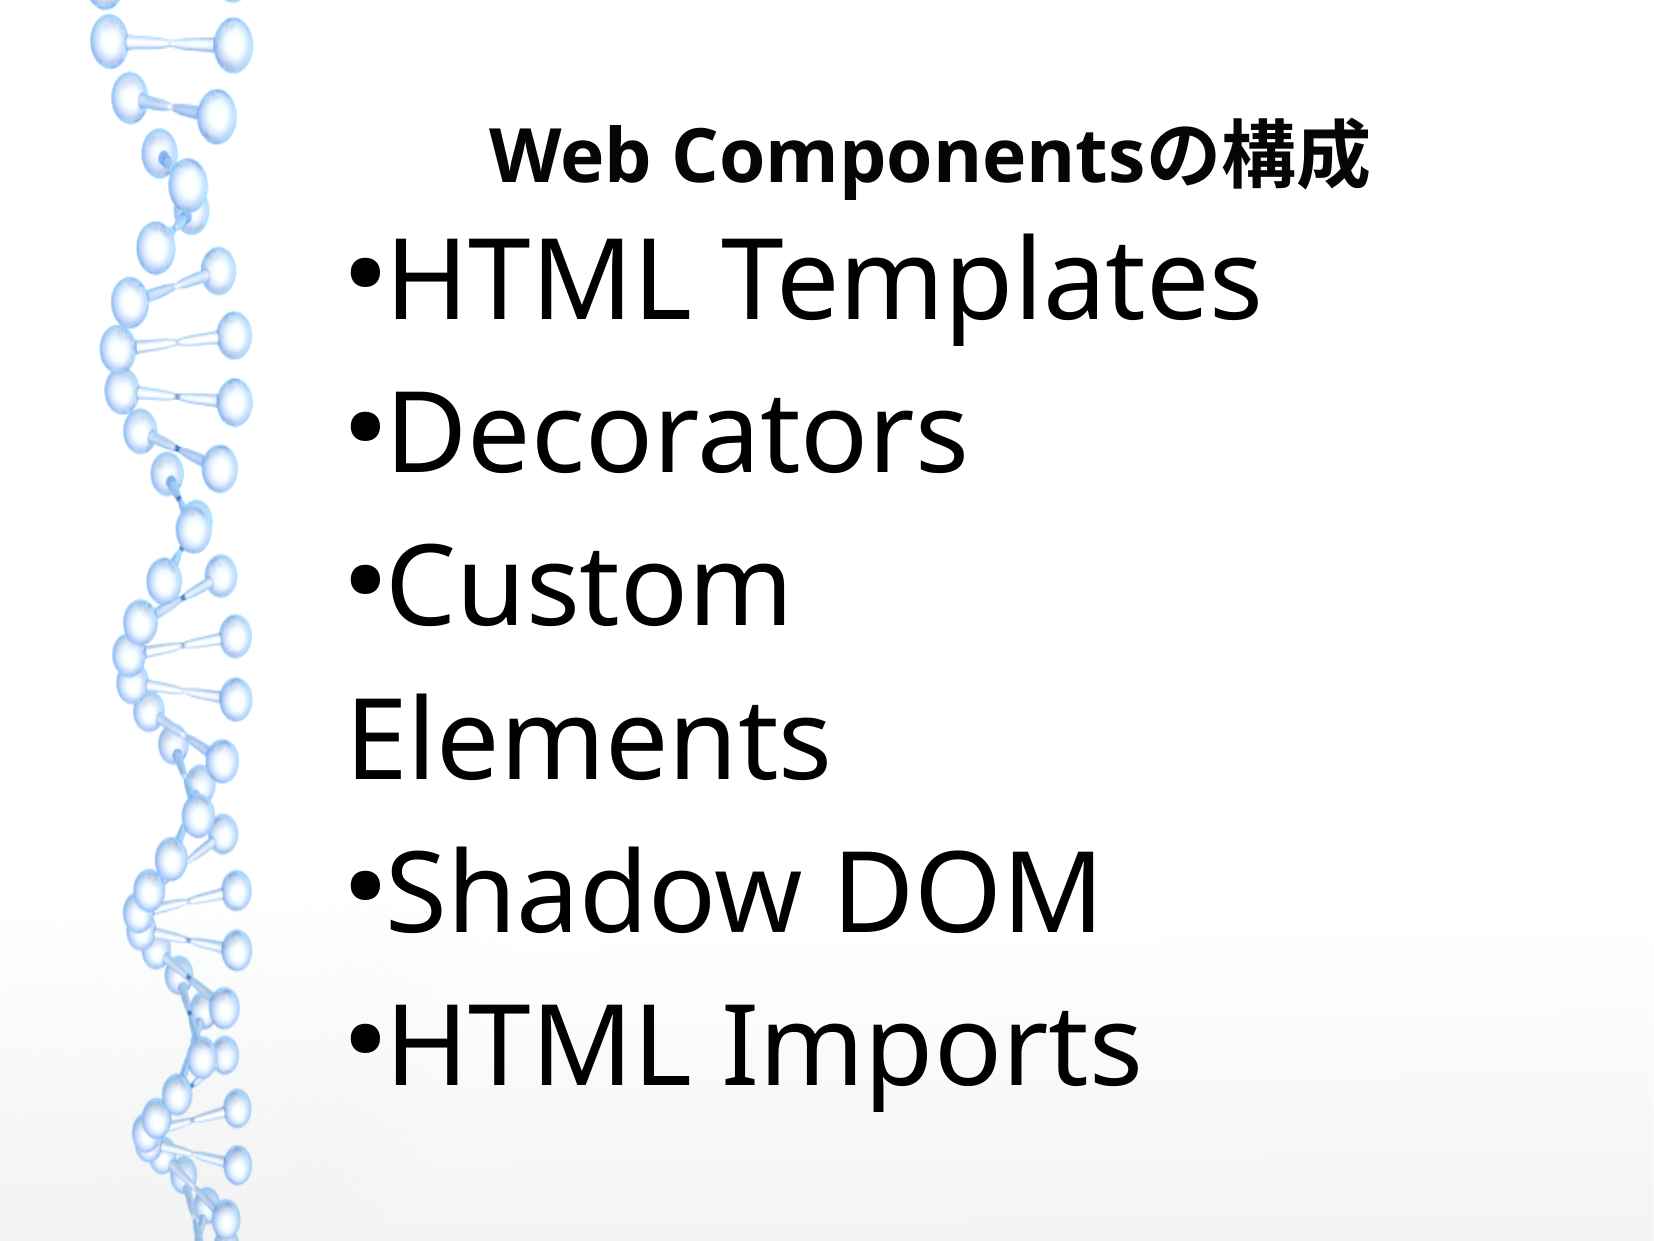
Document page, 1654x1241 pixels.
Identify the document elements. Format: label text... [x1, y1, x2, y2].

subtitle HTML Templates Decorators Custom Elements Shadow DOM HTML Imports [345, 299, 1309, 1019]
picture [0, 0, 1654, 1241]
title Web Componentsの構成 [265, 47, 1595, 252]
